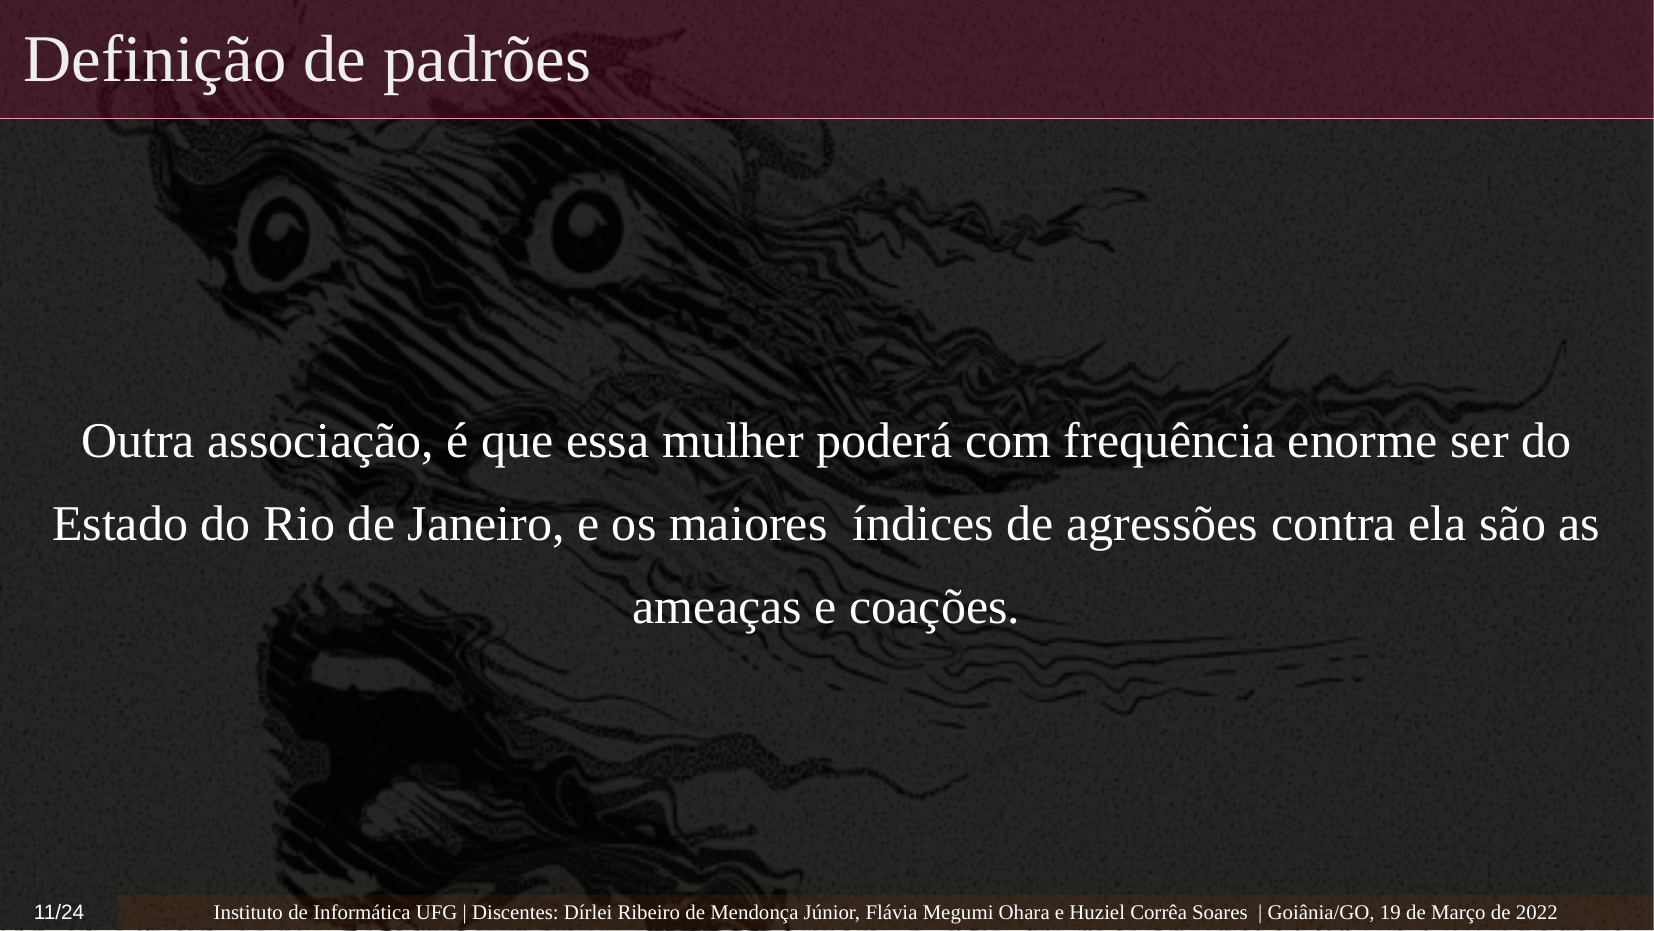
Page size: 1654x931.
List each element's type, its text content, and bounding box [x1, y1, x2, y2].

title Definição de padrões [0, 0, 1654, 119]
subtitle Outra associação, é que essa mulher poderá com frequência enorme ser do Estado do Rio de Janeiro, e os maiores índices de agressões contra ela são as ameaças e coações. [0, 123, 1654, 897]
